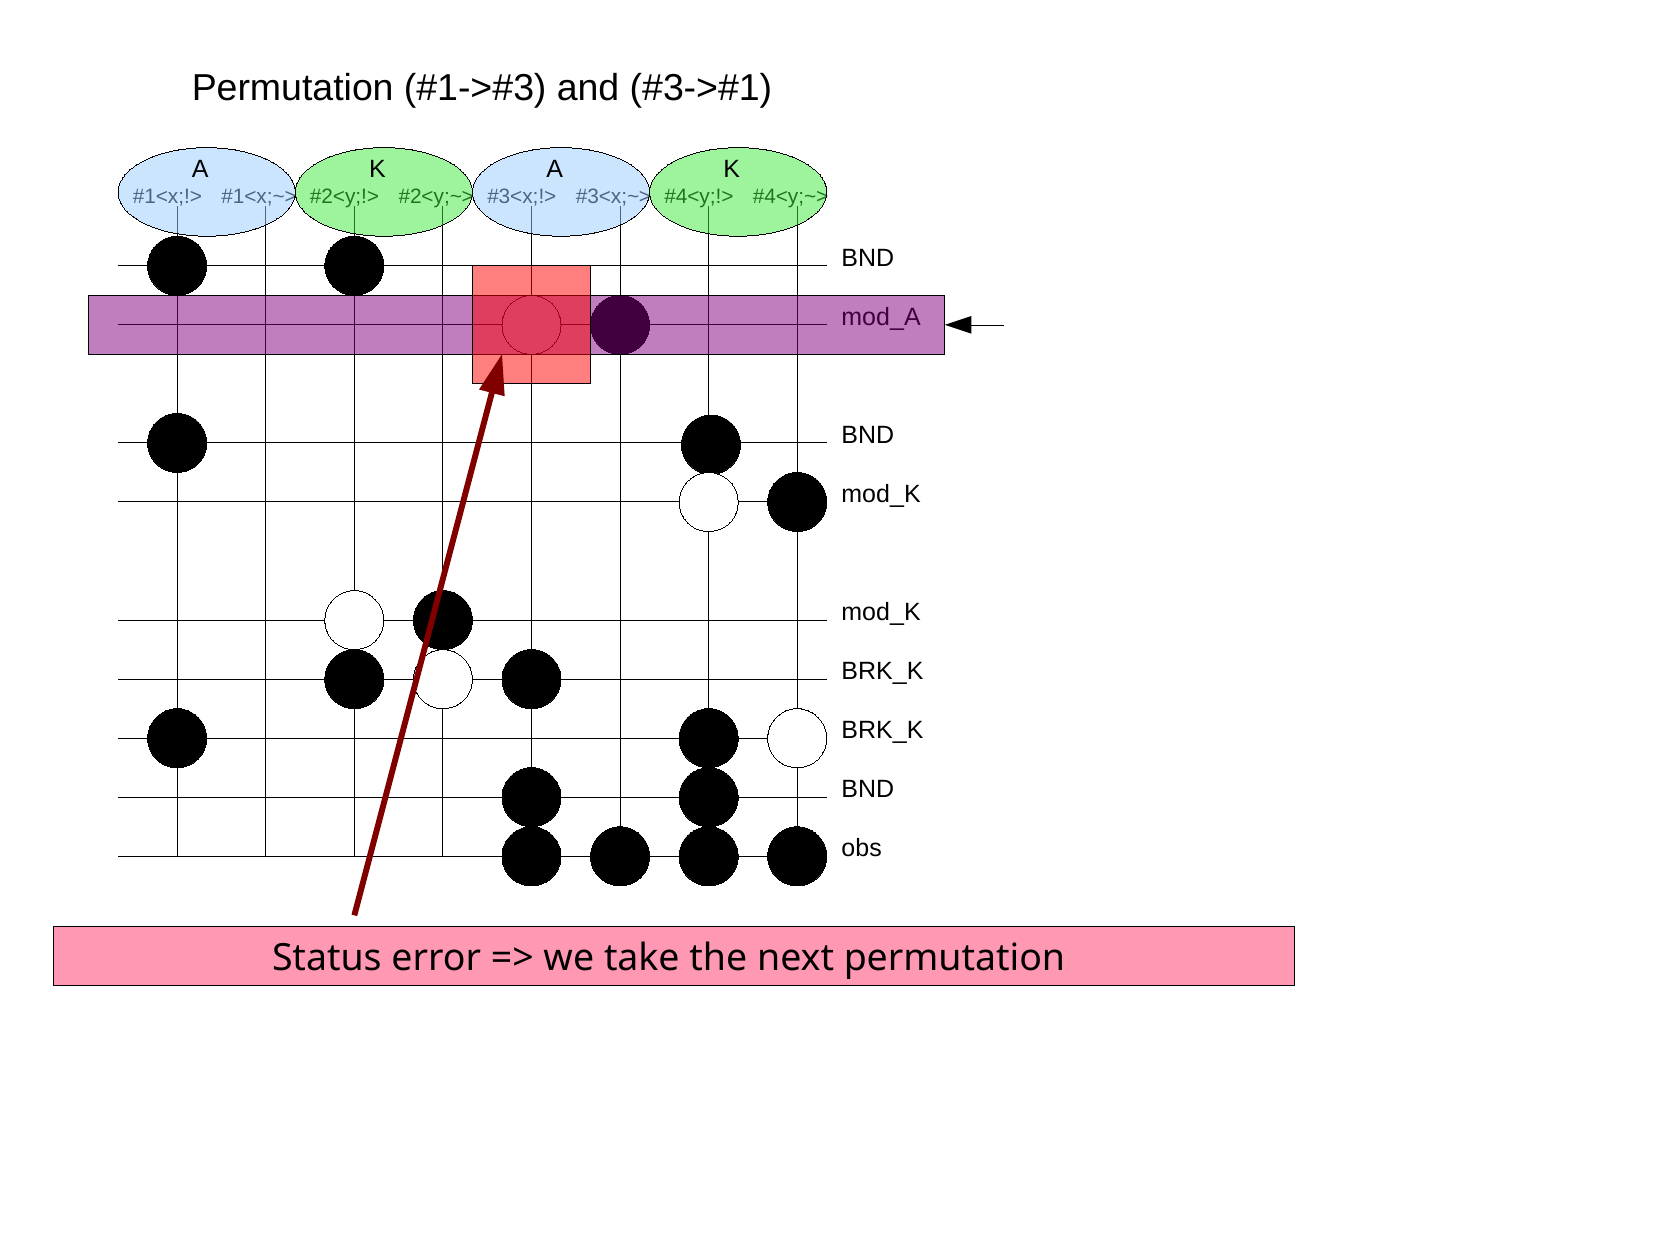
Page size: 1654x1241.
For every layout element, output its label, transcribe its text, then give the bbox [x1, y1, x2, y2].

text_box K [354, 147, 401, 191]
text_box #1<x;~> [284, 200, 295, 215]
text_box #3<x;~> [638, 201, 649, 215]
text_box [147, 413, 207, 473]
text_box [501, 767, 562, 886]
text_box #3<x;!> [472, 197, 484, 215]
text_box [679, 415, 741, 532]
text_box [416, 590, 473, 709]
text_box [501, 649, 562, 709]
text_box [590, 826, 650, 886]
text_box [767, 708, 827, 768]
text_box [413, 591, 436, 642]
text_box #2<y;!> [295, 198, 307, 215]
text_box K [708, 147, 756, 191]
text_box [324, 590, 384, 709]
text_box #4<y;!> [649, 197, 661, 215]
text_box mod_K [826, 472, 937, 532]
text_box BND [826, 236, 910, 295]
text_box #2<y;~> [461, 200, 472, 215]
text_box A [531, 147, 578, 191]
text_box [147, 708, 207, 768]
text_box #4<y;~> [815, 177, 843, 215]
text_box [118, 148, 827, 237]
text_box [679, 708, 739, 886]
text_box BND [826, 413, 910, 472]
text_box A [177, 147, 224, 191]
text_box Permutation (#1->#3) and (#3->#1) [177, 59, 788, 116]
text_box [767, 826, 827, 886]
text_box BRK_K [826, 708, 939, 768]
text_box [767, 472, 827, 532]
text_box Status error => we take the next permutation [53, 926, 1295, 986]
text_box #1<x;!> [118, 199, 129, 215]
text_box mod_K [826, 590, 937, 649]
text_box BRK_K [826, 649, 939, 708]
text_box [88, 236, 945, 384]
text_box BND [826, 767, 910, 827]
text_box obs [826, 826, 897, 886]
